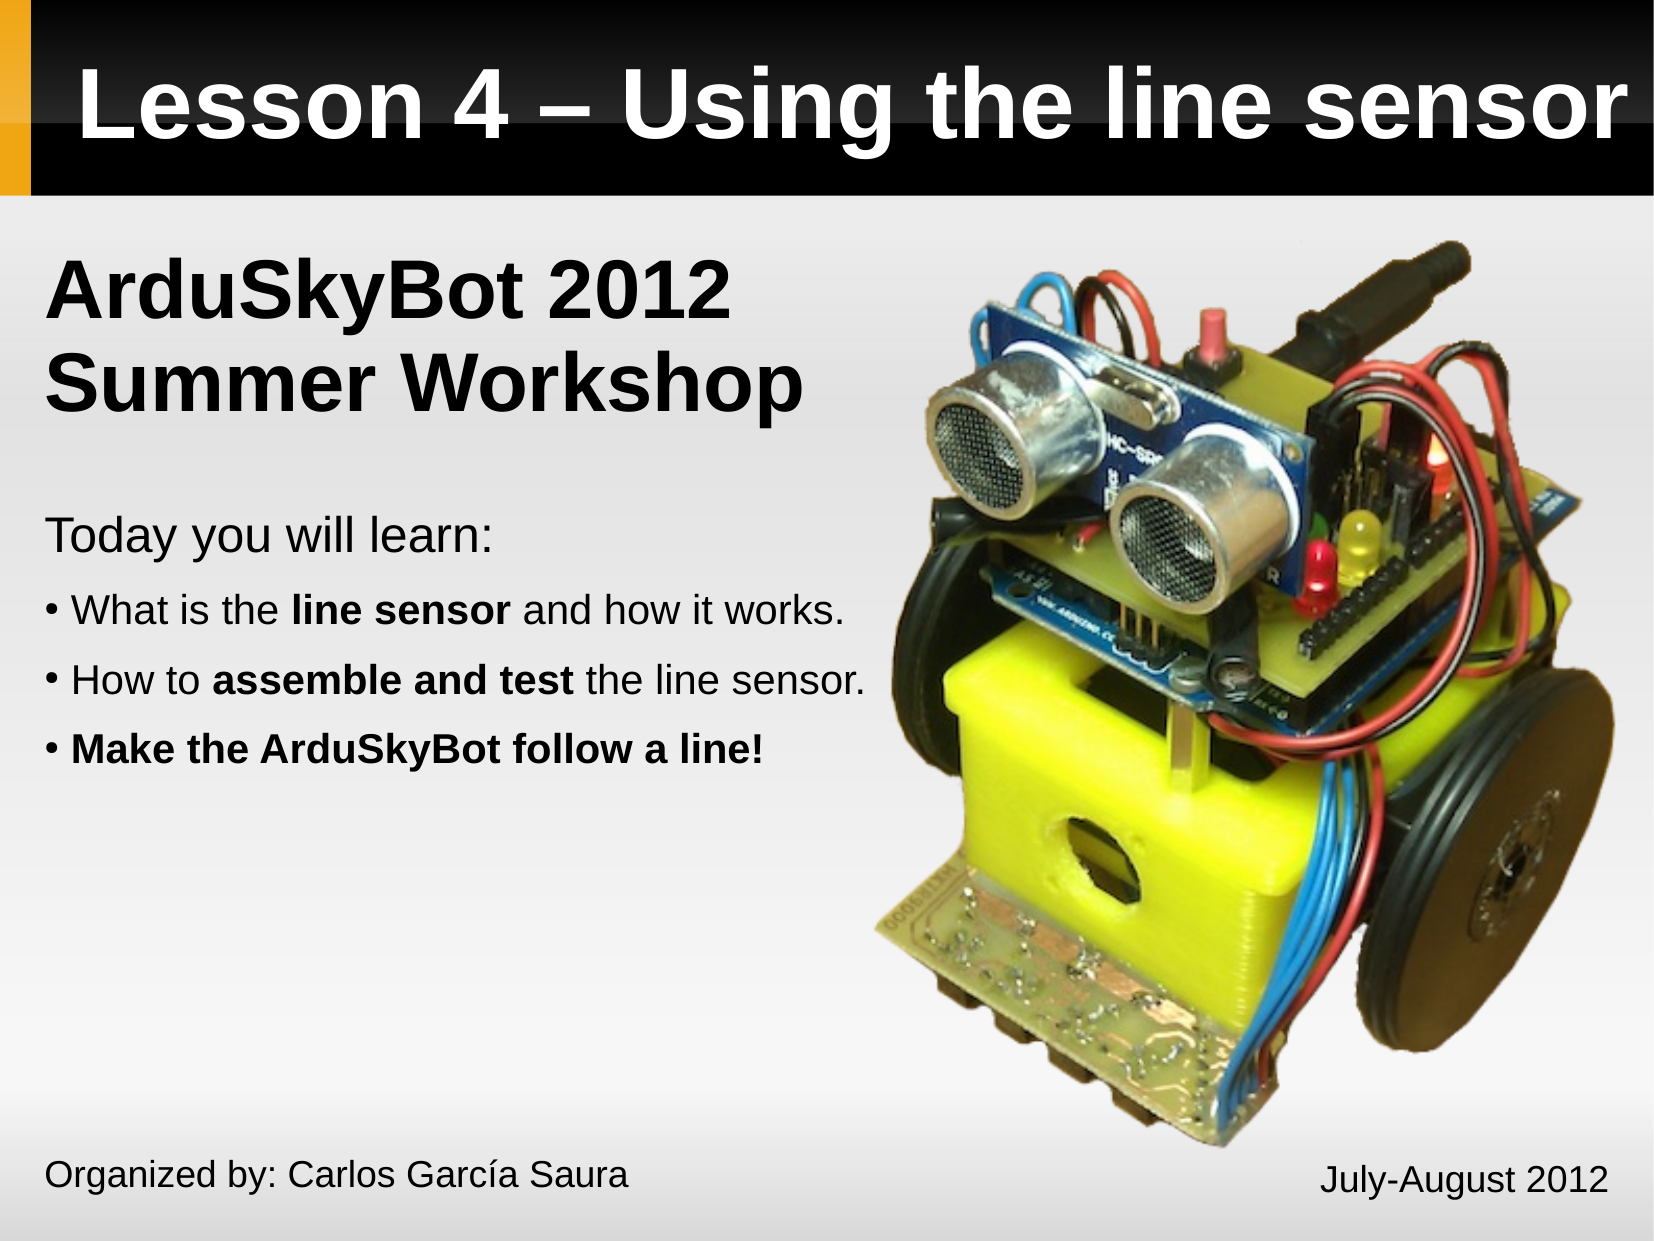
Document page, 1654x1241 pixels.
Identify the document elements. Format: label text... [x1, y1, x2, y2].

text_box ArduSkyBot 2012 Summer Workshop [29, 236, 625, 472]
picture [0, 0, 1654, 1241]
text_box Today you will learn: What is the line sensor and how it works. How to assemble and test the line sensor. Make the ArduSkyBot follow a line! [29, 472, 886, 753]
text_box Organized by: Carlos García Saura [29, 1145, 886, 1203]
title Lesson 4 – Using the line sensor [76, 0, 1654, 208]
